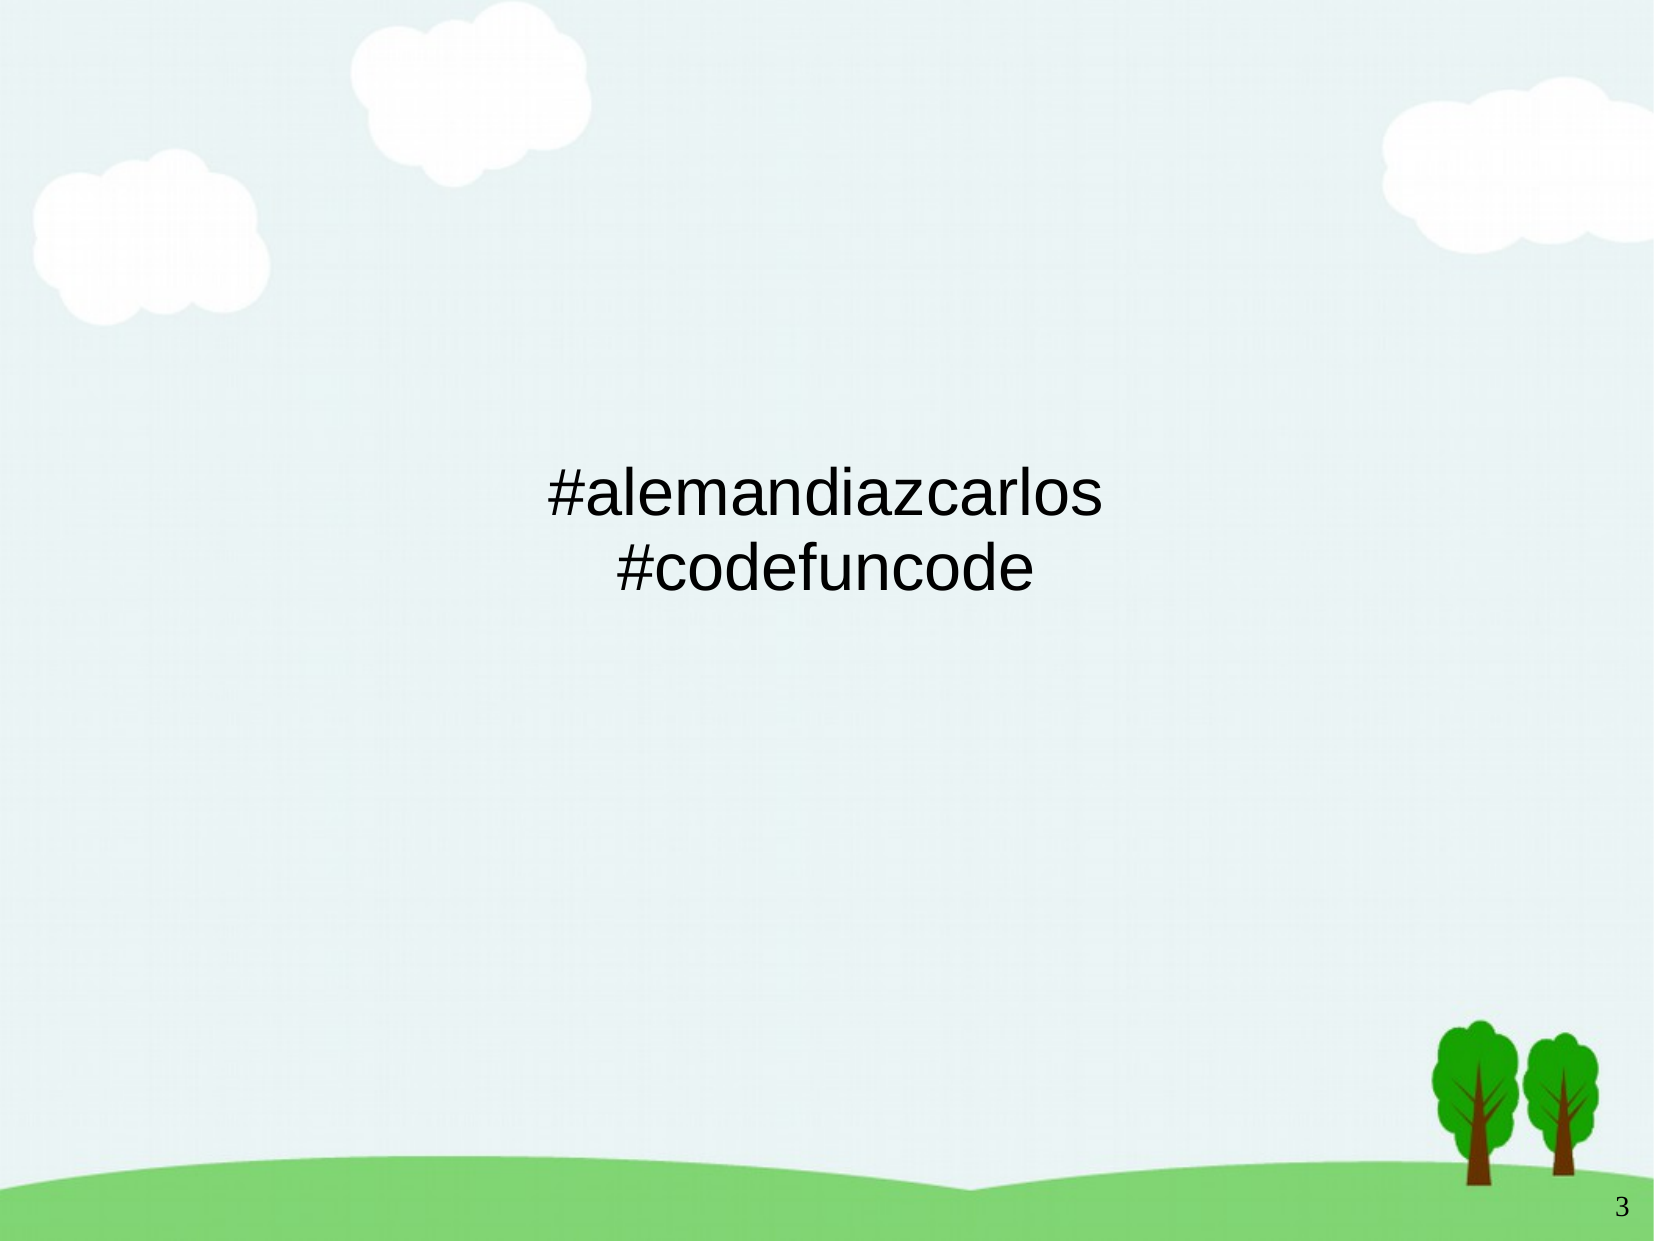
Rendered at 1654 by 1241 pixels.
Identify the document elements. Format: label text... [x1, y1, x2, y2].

picture [0, 0, 1654, 1241]
subtitle #alemandiazcarlos #codefuncode [82, 49, 1571, 1010]
